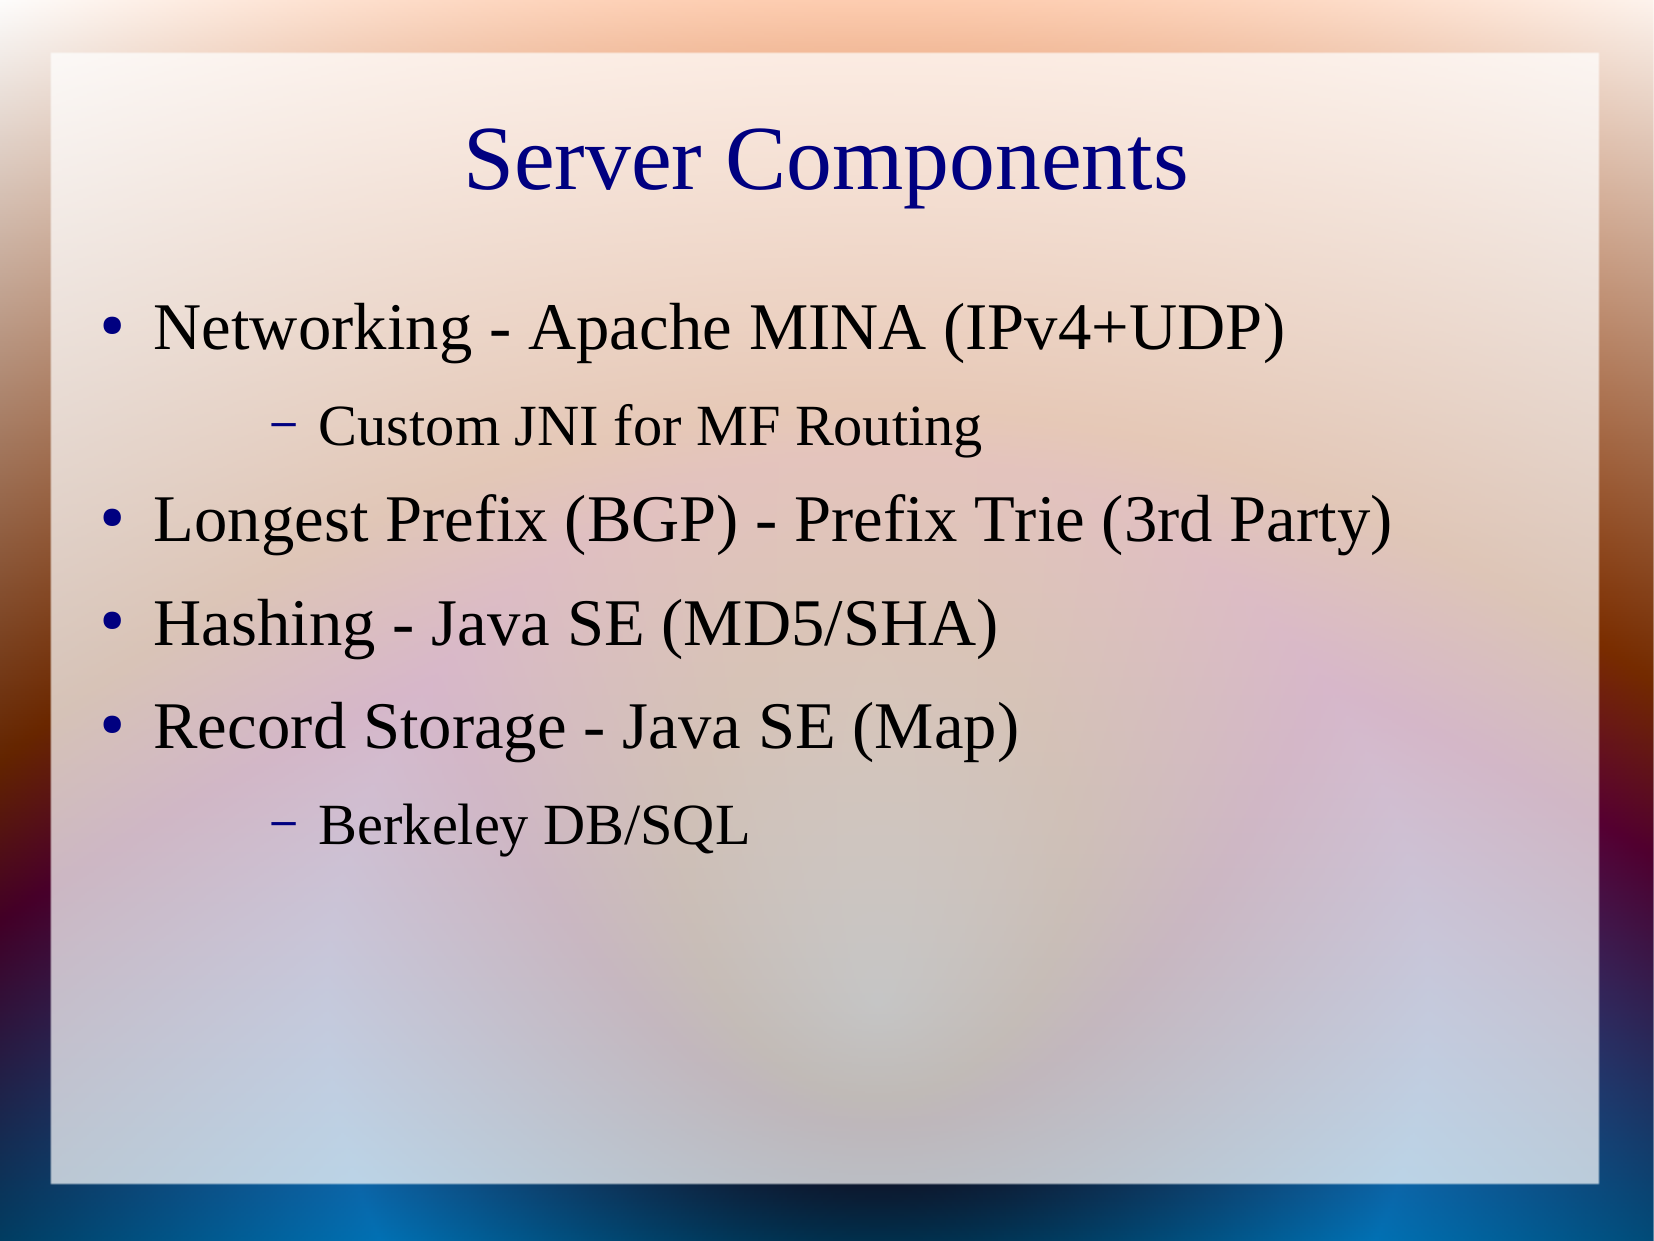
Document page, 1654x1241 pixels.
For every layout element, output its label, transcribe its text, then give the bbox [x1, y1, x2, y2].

title Server Components [82, 55, 1571, 263]
list Networking - Apache MINA (IPv4+UDP) Custom JNI for MF Routing Longest Prefix (BGP) - Prefix Trie (3rd Party) Hashing - Java SE (MD5/SHA) Record Storage - Java SE (Map) Berkeley DB/SQL [82, 290, 1571, 1010]
picture [0, 0, 1654, 1241]
